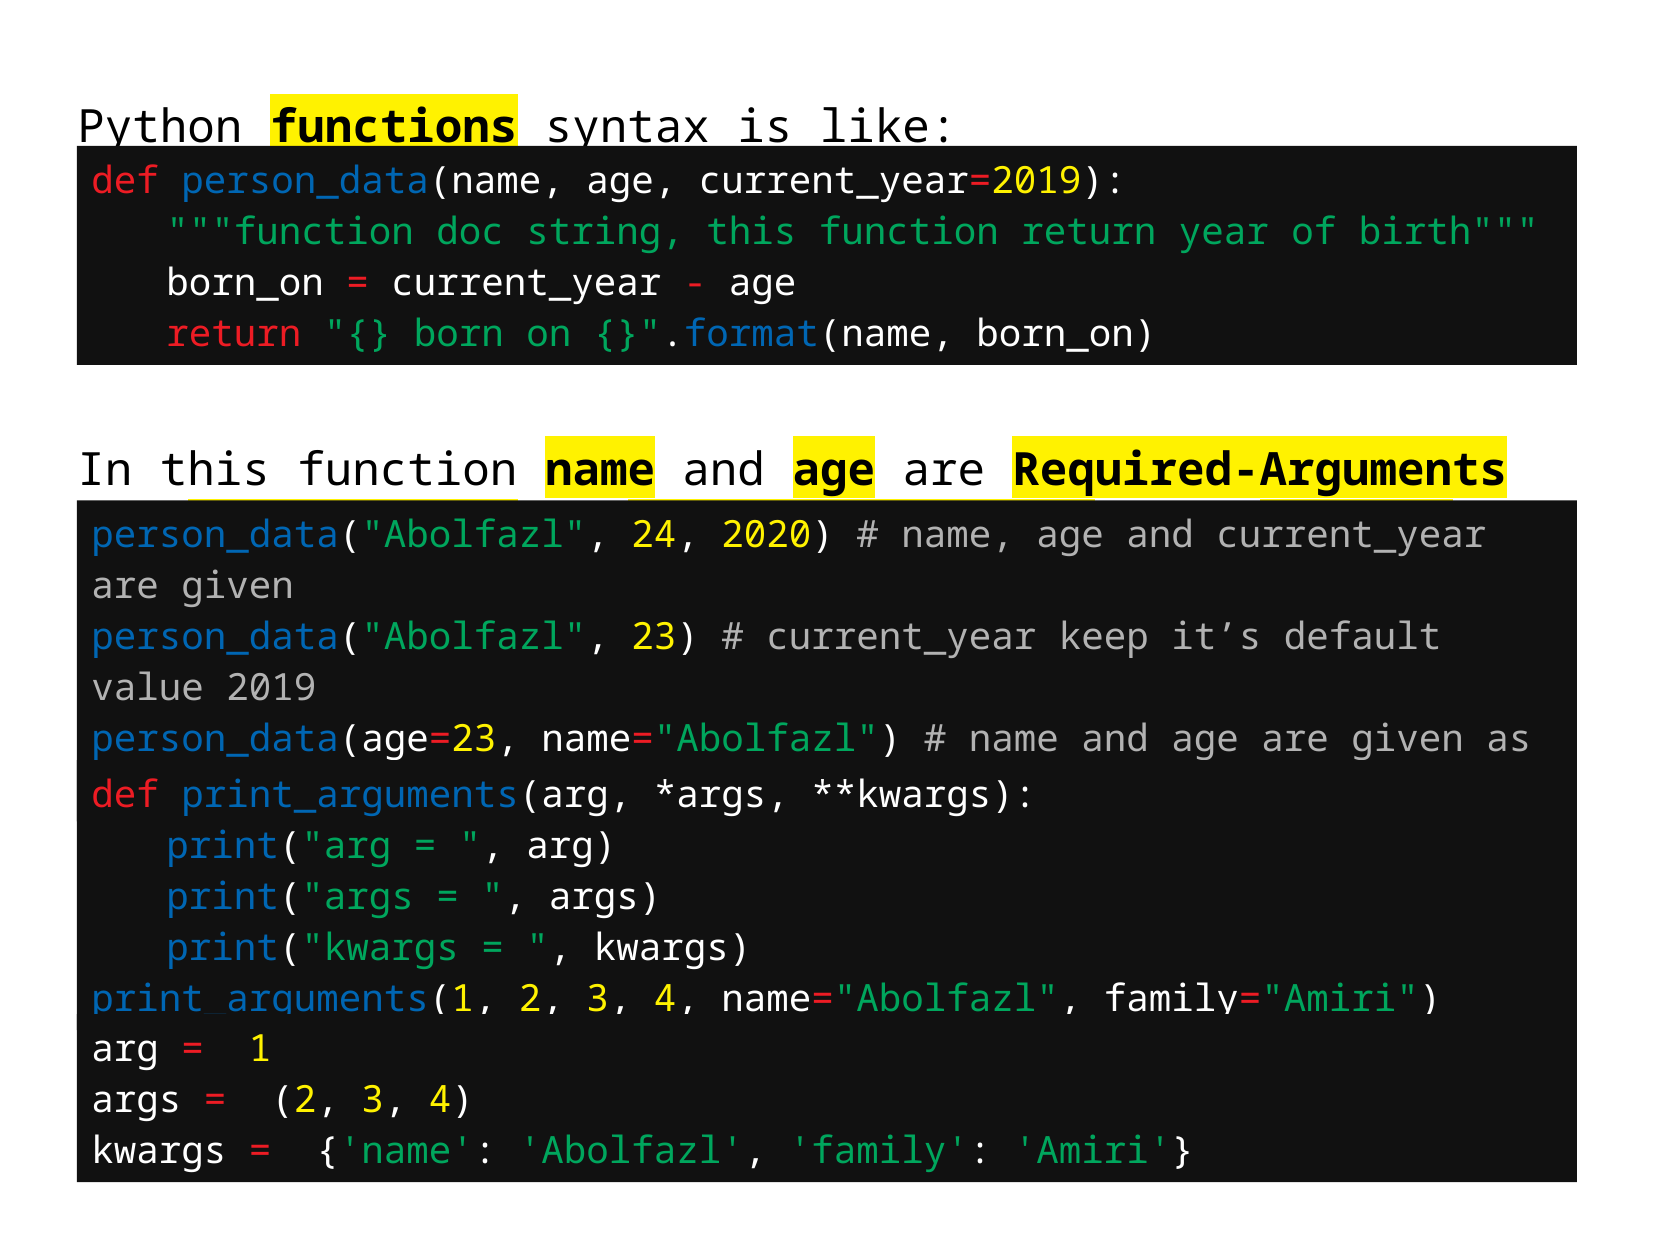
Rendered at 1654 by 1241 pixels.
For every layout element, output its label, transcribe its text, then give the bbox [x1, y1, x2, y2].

text_box def person_data(name, age, current_year=2019): """function doc string, this function return year of birth""" born_on = current_year - age return "{} born on {}".format(name, born_on) [76, 145, 1577, 312]
text_box def print_arguments(arg, *args, **kwargs): print("arg = ", arg) print("args = ", args) print("kwargs = ", kwargs) print_arguments(1, 2, 3, 4, name="Abolfazl", family="Amiri") [76, 760, 1577, 964]
text_box Python functions syntax is like: In this function name and age are Required-Arguments and current_year is Optional-Argument with default value. this function can be called like: Also arguments can be sent like tuples or dictionaries too: The output would be: [62, 86, 1591, 1020]
text_box person_data("Abolfazl", 24, 2020) # name, age and current_year are given person_data("Abolfazl", 23) # current_year keep it’s default value 2019 person_data(age=23, name="Abolfazl") # name and age are given as keywords [76, 500, 1577, 640]
text_box arg = 1 args = (2, 3, 4) kwargs = {'name': 'Abolfazl', 'family': 'Amiri'} [76, 1014, 1577, 1154]
